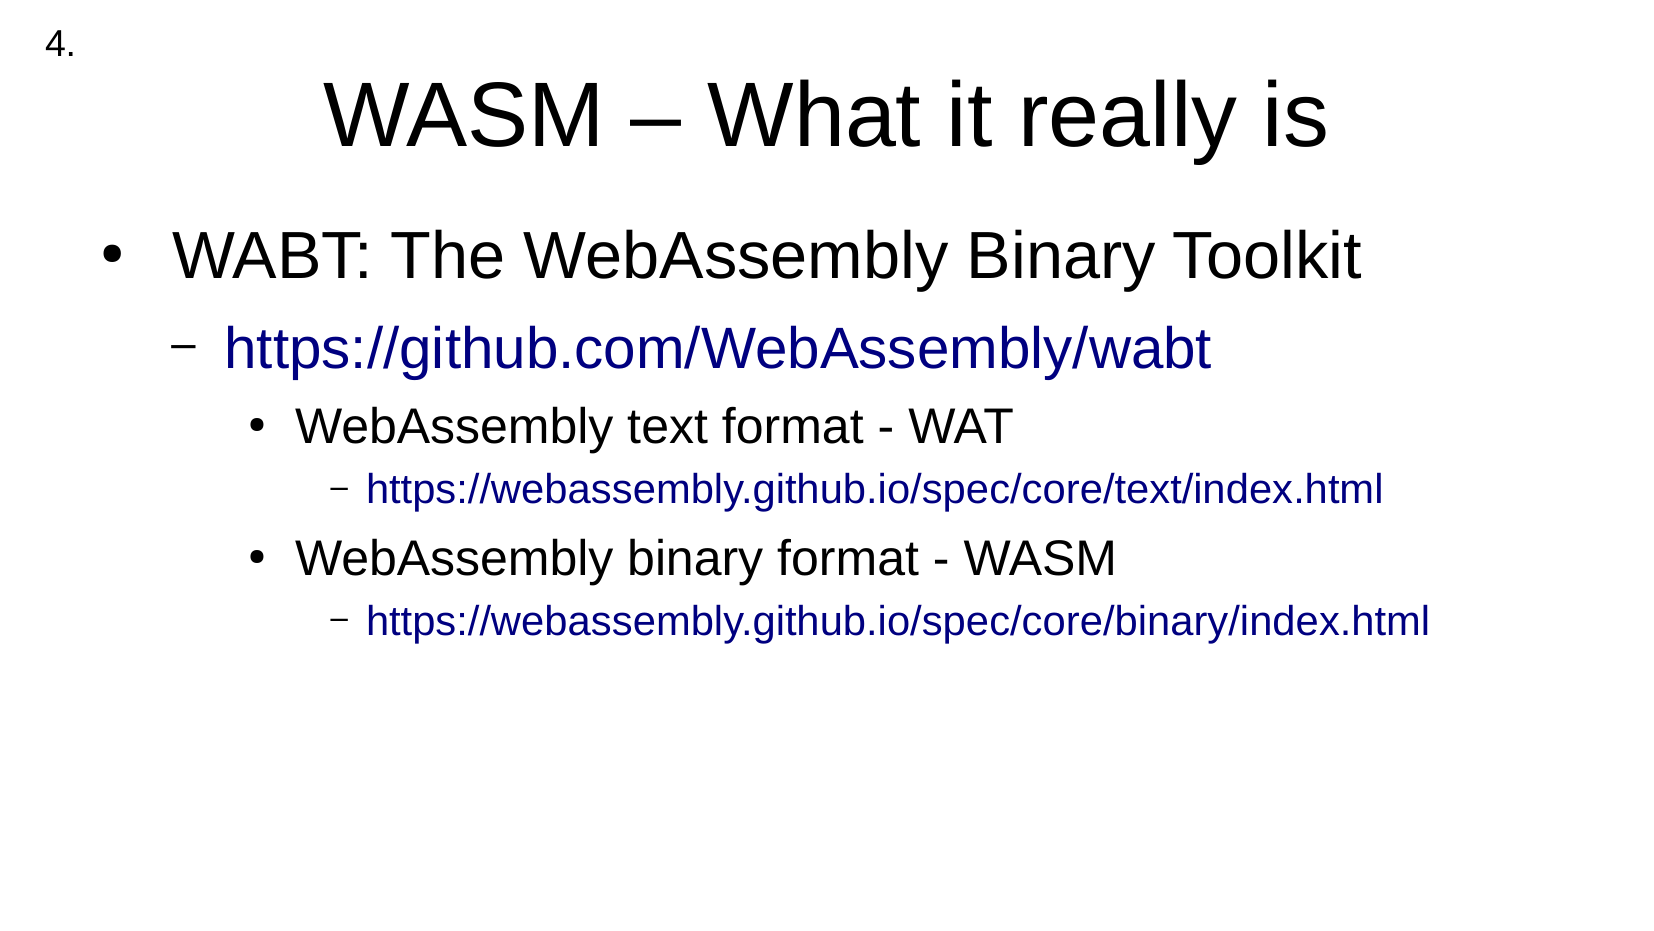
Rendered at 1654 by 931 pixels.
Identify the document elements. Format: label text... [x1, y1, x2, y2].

text_box 4. [30, 15, 92, 72]
title WASM – What it really is [82, 37, 1571, 193]
list WABT: The WebAssembly Binary Toolkit https://github.com/WebAssembly/wabt WebAssembly text format - WAT https://webassembly.github.io/spec/core/text/index.html WebAssembly binary format - WASM https://webassembly.github.io/spec/core/binary/index.html [82, 217, 1571, 758]
